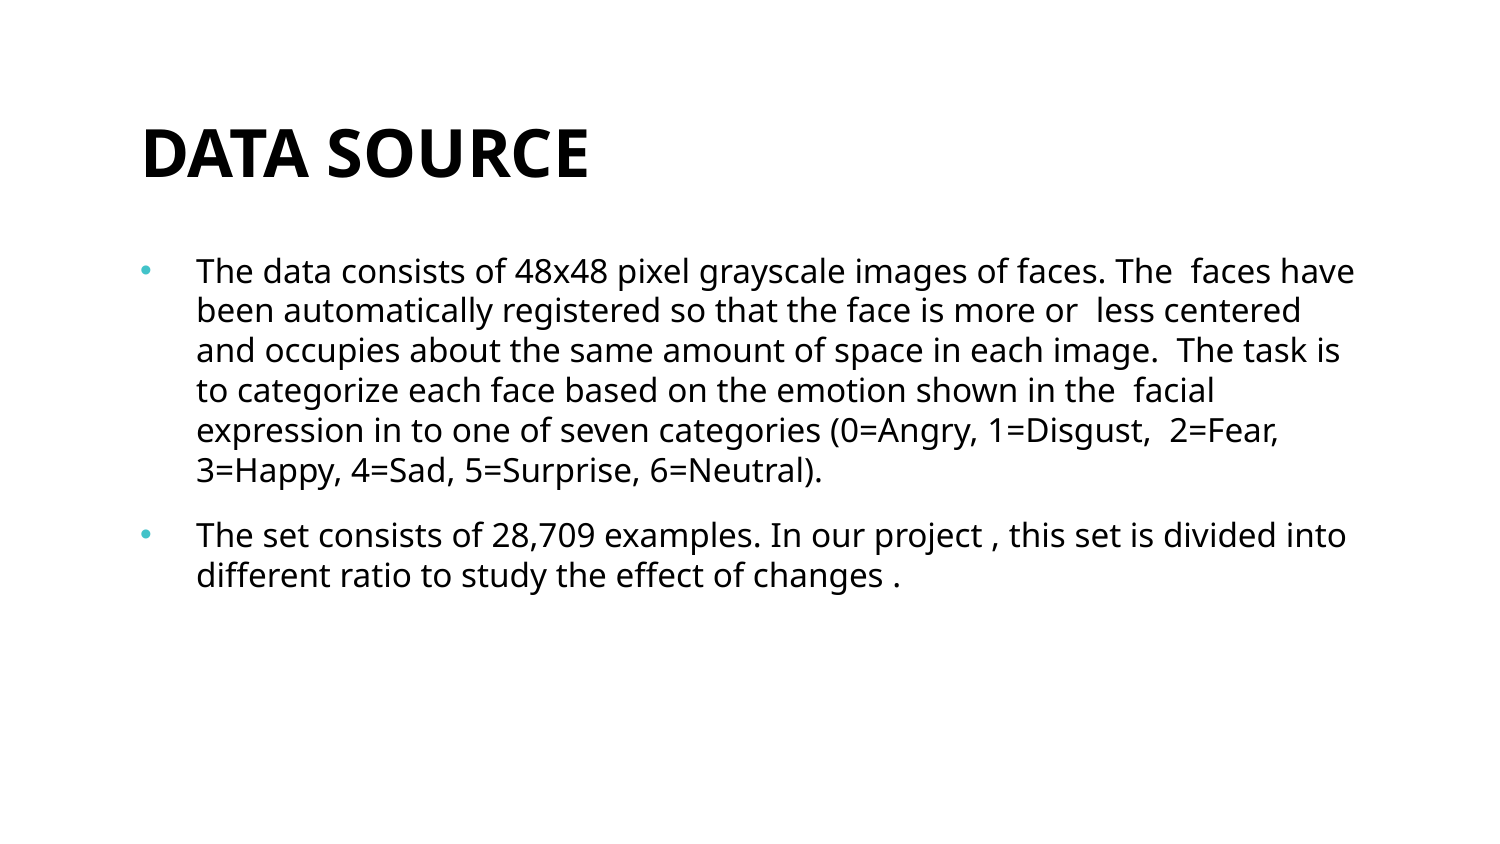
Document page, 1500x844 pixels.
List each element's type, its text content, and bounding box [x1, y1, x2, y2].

title DATA SOURCE [125, 57, 1375, 198]
list The data consists of 48x48 pixel grayscale images of faces. The faces have been automatically registered so that the face is more or less centered and occupies about the same amount of space in each image. The task is to categorize each face based on the emotion shown in the facial expression in to one of seven categories (0=Angry, 1=Disgust, 2=Fear, 3=Happy, 4=Sad, 5=Surprise, 6=Neutral). The set consists of 28,709 examples. In our project , this set is divided into different ratio to study the effect of changes . [125, 234, 1375, 735]
